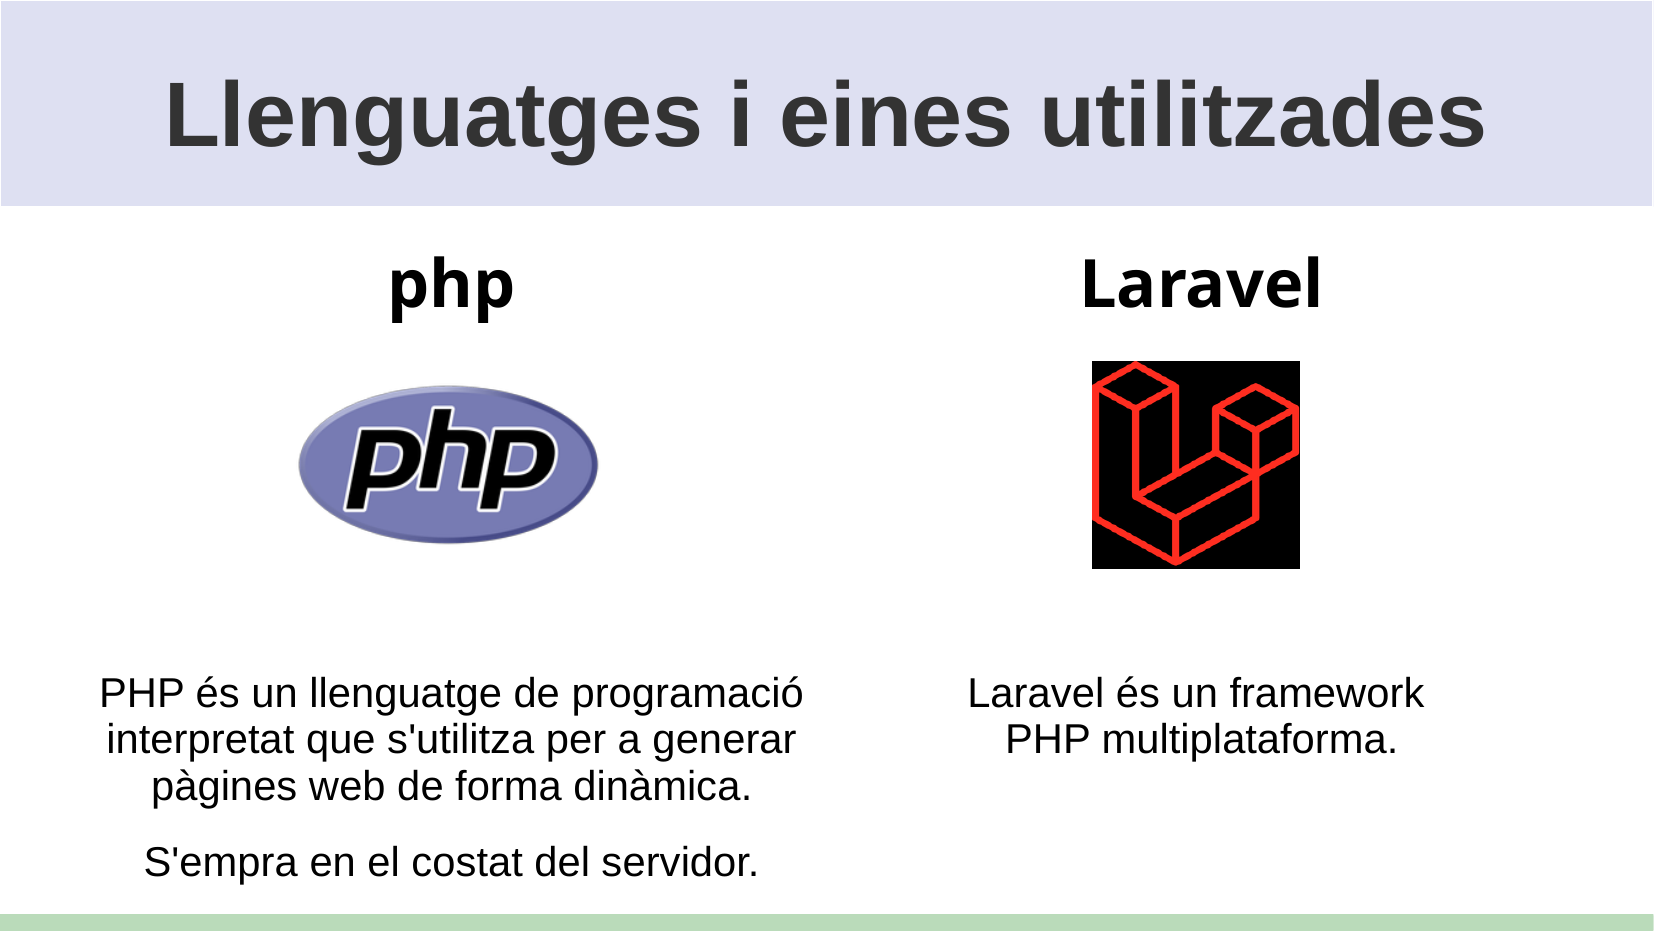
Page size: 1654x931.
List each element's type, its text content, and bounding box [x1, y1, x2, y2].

text_box [0, 915, 1654, 931]
list Laravel Laravel és un framework PHP multiplataforma. [838, 236, 1565, 905]
list php PHP és un llenguatge de programació interpretat que s'utilitza per a generar pàgines web de forma dinàmica. S'empra en el costat del servidor. [88, 236, 815, 905]
picture [295, 382, 602, 548]
title Llenguatges i eines utilitzades [82, 37, 1571, 193]
picture [1092, 361, 1300, 569]
text_box [0, 0, 1654, 207]
